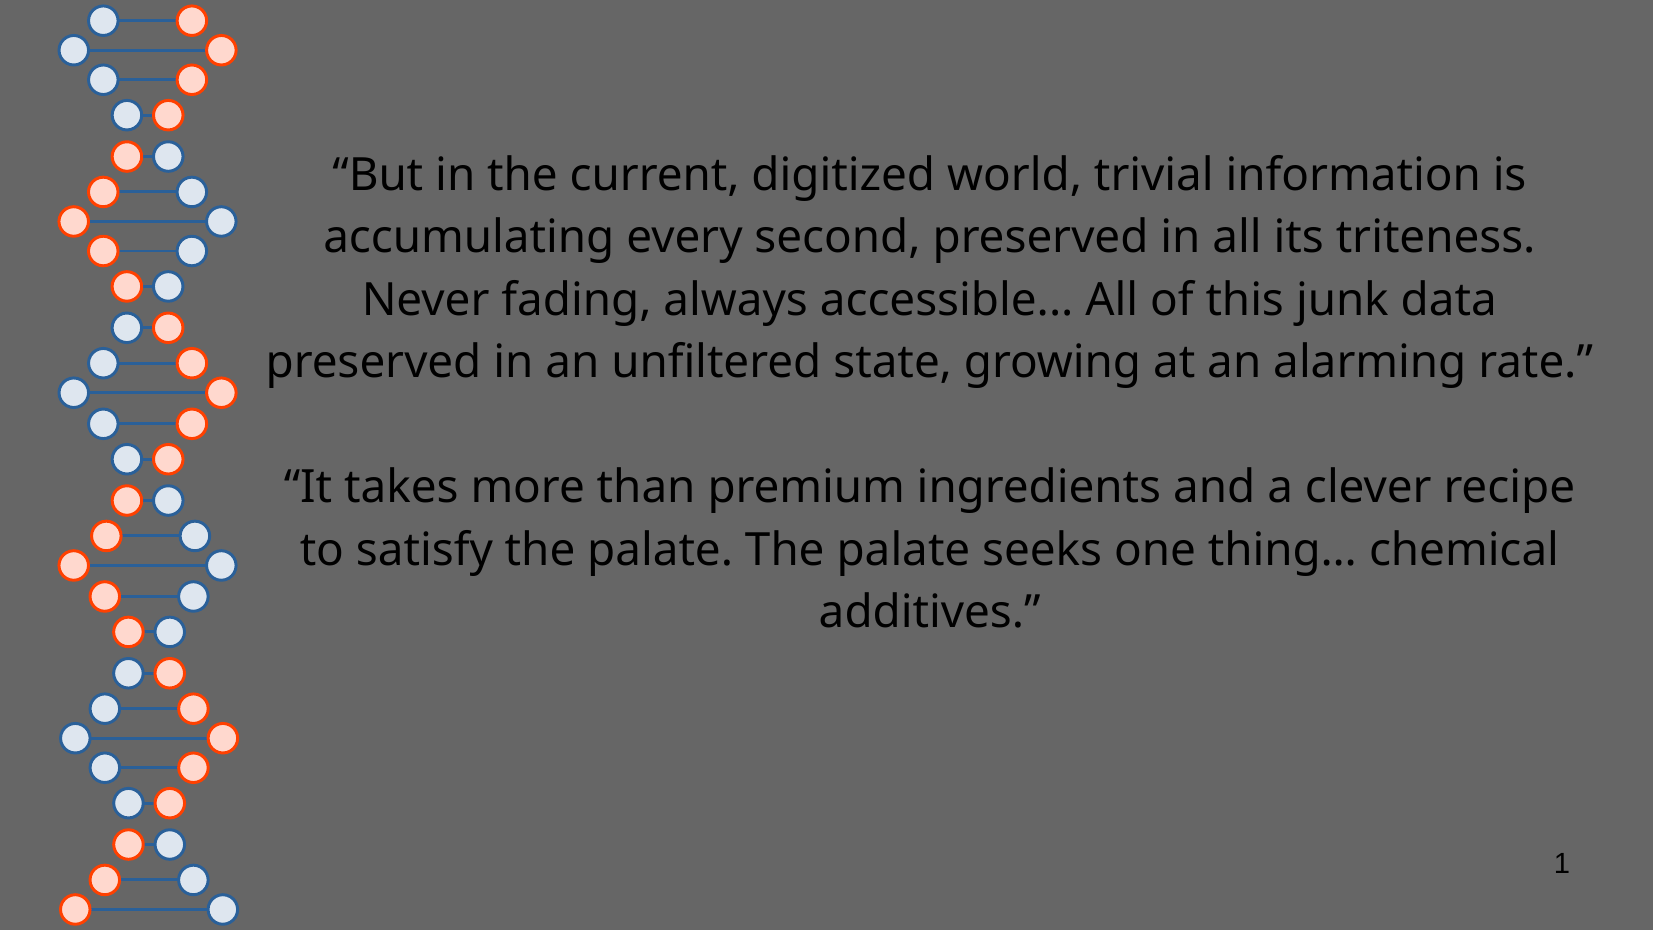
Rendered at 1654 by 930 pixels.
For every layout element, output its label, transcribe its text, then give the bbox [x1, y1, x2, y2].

text_box “But in the current, digitized world, trivial information is accumulating every second, preserved in all its triteness. Never fading, always accessible... All of this junk data preserved in an unfiltered state, growing at an alarming rate.” “It takes more than premium ingredients and a clever recipe to satisfy the palate. The palate seeks one thing… chemical additives.” [265, 35, 1594, 748]
